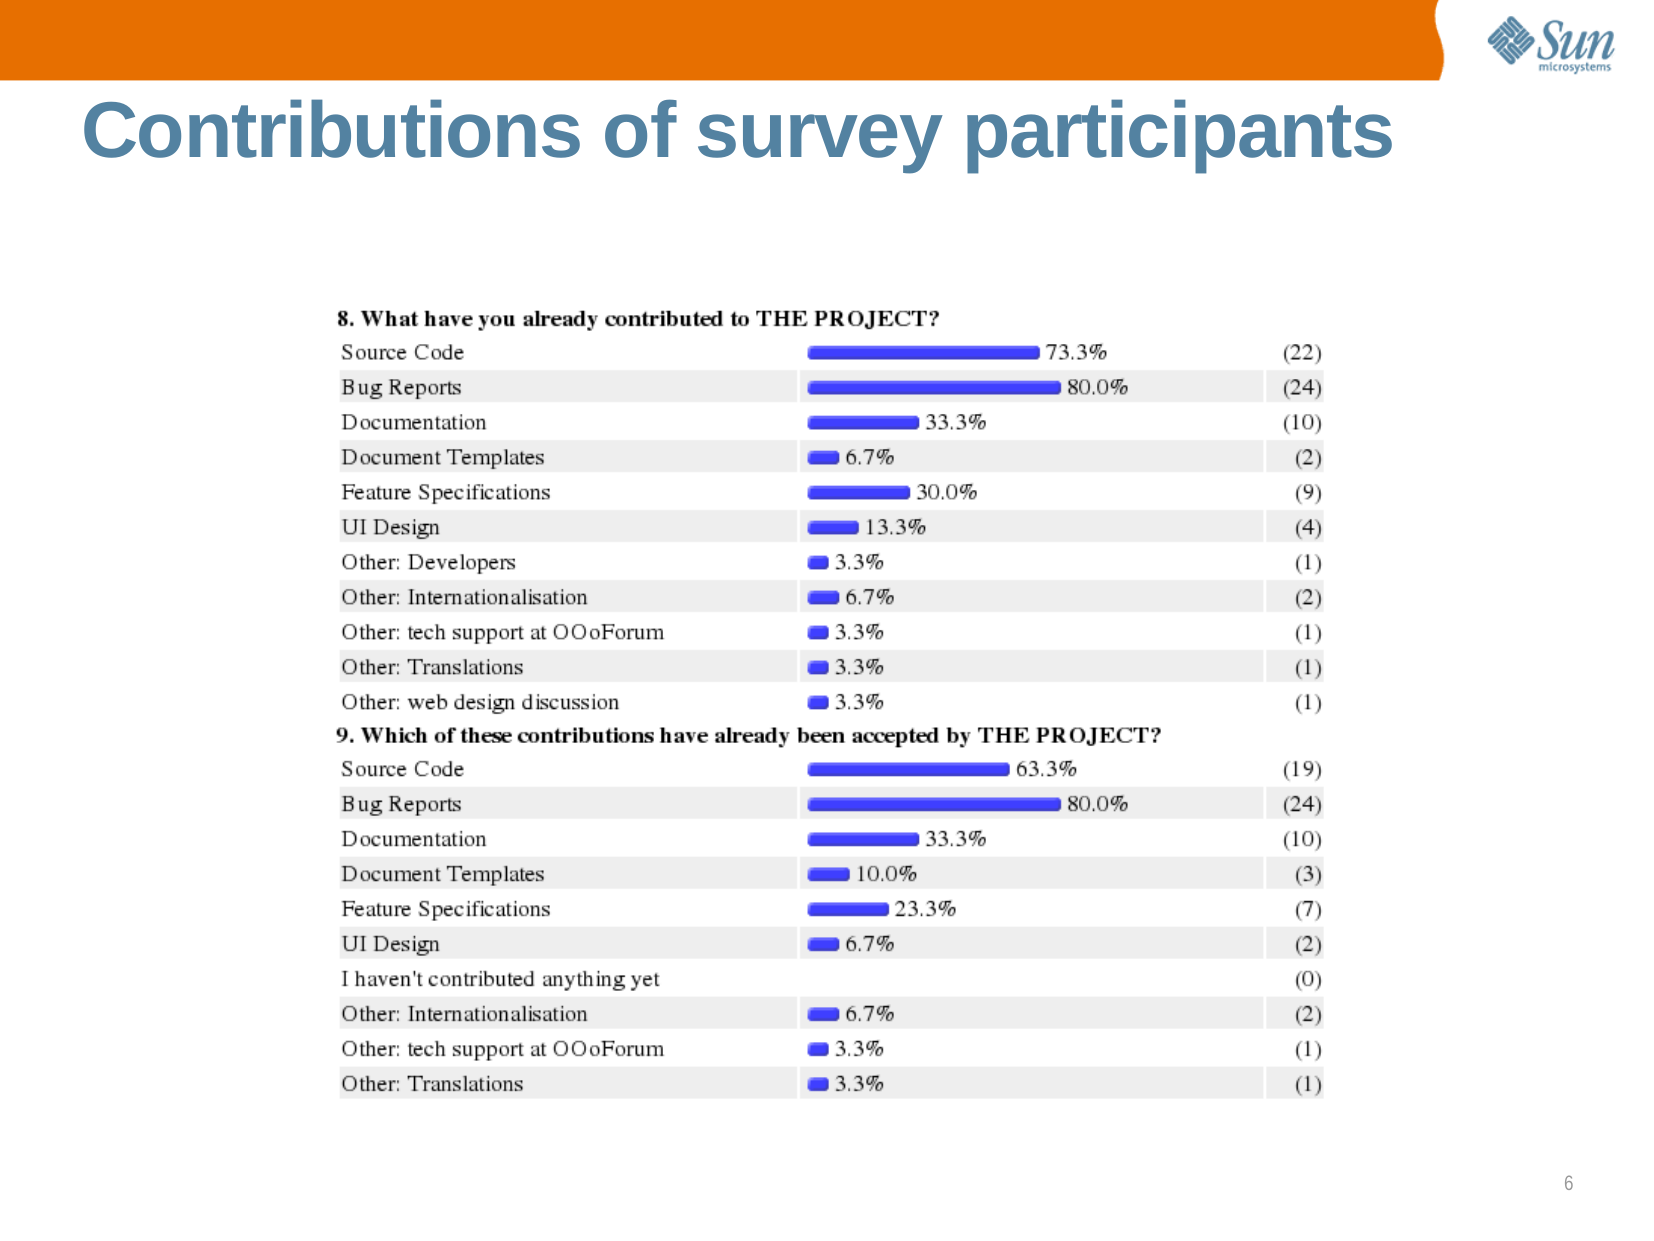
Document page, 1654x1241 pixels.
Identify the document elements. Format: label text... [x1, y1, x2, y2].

title Contributions of survey participants [81, 93, 1623, 198]
picture [331, 305, 1342, 1108]
picture [0, 0, 1654, 83]
